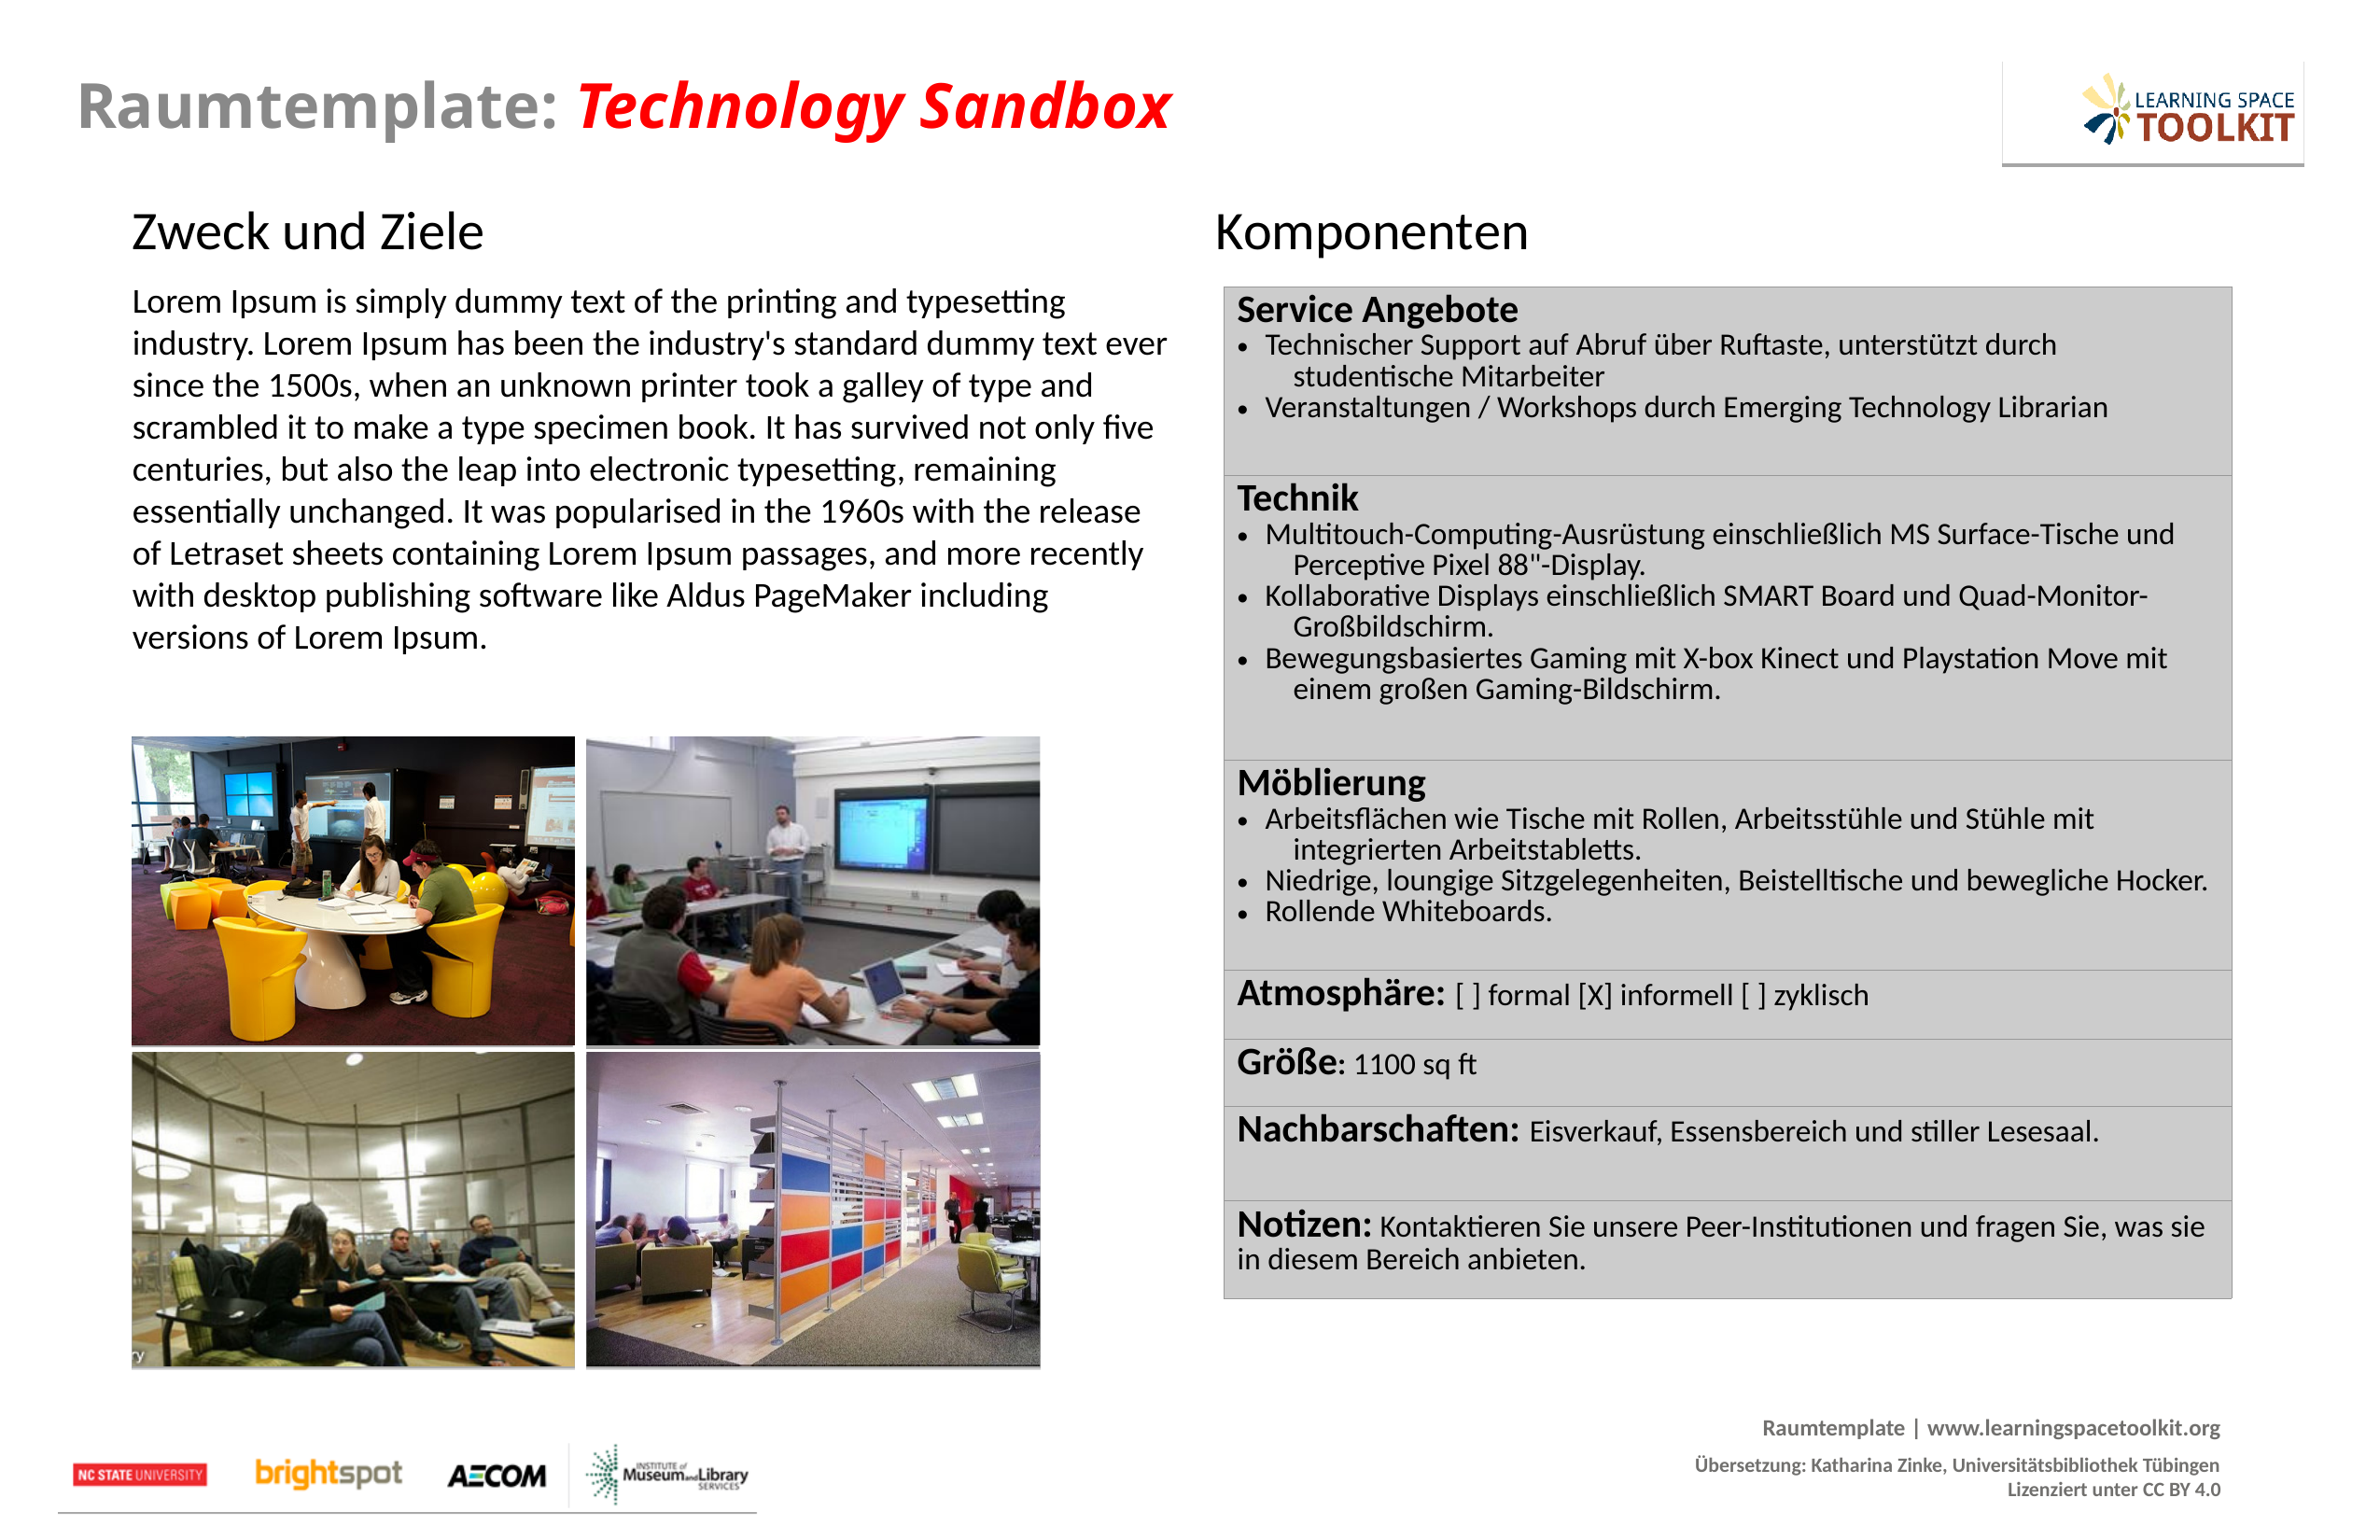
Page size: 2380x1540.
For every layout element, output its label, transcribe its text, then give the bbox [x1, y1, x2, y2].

table_cell Notizen: Kontaktieren Sie unsere Peer-Institutionen und fragen Sie, was sie in diesem Bereich anbieten. [1225, 1201, 2232, 1298]
text_box Lorem Ipsum is simply dummy text of the printing and typesetting industry. Lorem Ipsum has been the industry's standard dummy text ever since the 1500s, when an unknown printer took a galley of type and scrambled it to make a type specimen book. It has survived not only five centuries, but also the leap into electronic typesetting, remaining essentially unchanged. It was popularised in the 1960s with the release of Letraset sheets containing Lorem Ipsum passages, and more recently with desktop publishing software like Aldus PageMaker including versions of Lorem Ipsum. [118, 271, 1189, 667]
table_cell Größe: 1100 sq ft [1225, 1040, 2232, 1106]
table_cell Technik Multitouch-Computing-Ausrüstung einschließlich MS Surface-Tische und Perceptive Pixel 88"-Display. Kollaborative Displays einschließlich SMART Board und Quad-Monitor-Großbildschirm. Bewegungsbasiertes Gaming mit X-box Kinect und Playstation Move mit einem großen Gaming-Bildschirm. [1225, 476, 2232, 760]
text_box Komponenten [1201, 188, 2198, 272]
text_box Raumtemplate | www.learningspacetoolkit.org Übersetzung: Katharina Zinke, Universitätsbibliothek Tübingen Lizenziert unter CC BY 4.0 [1681, 1405, 2317, 1508]
text_box Zweck und Ziele [118, 188, 1113, 271]
picture [586, 736, 1041, 1045]
table_cell Atmosphäre: [ ] formal [X] informell [ ] zyklisch [1225, 971, 2232, 1039]
picture [58, 1432, 759, 1512]
table_cell Möblierung Arbeitsflächen wie Tische mit Rollen, Arbeitsstühle und Stühle mit integrierten Arbeitstabletts. Niedrige, loungige Sitzgelegenheiten, Beistelltische und bewegliche Hocker. Rollende Whiteboards. [1225, 761, 2232, 970]
picture [132, 736, 575, 1045]
text_box Raumtemplate: Technology Sandbox [75, 65, 2302, 171]
table_cell Nachbarschaften: Eisverkauf, Essensbereich und stiller Lesesaal. [1225, 1107, 2232, 1200]
picture [132, 1052, 575, 1367]
picture [586, 1052, 1041, 1367]
table_header Service Angebote Technischer Support auf Abruf über Ruftaste, unterstützt durch studentische Mitarbeiter Veranstaltungen / Workshops durch Emerging Technology Librarian [1225, 287, 2232, 475]
